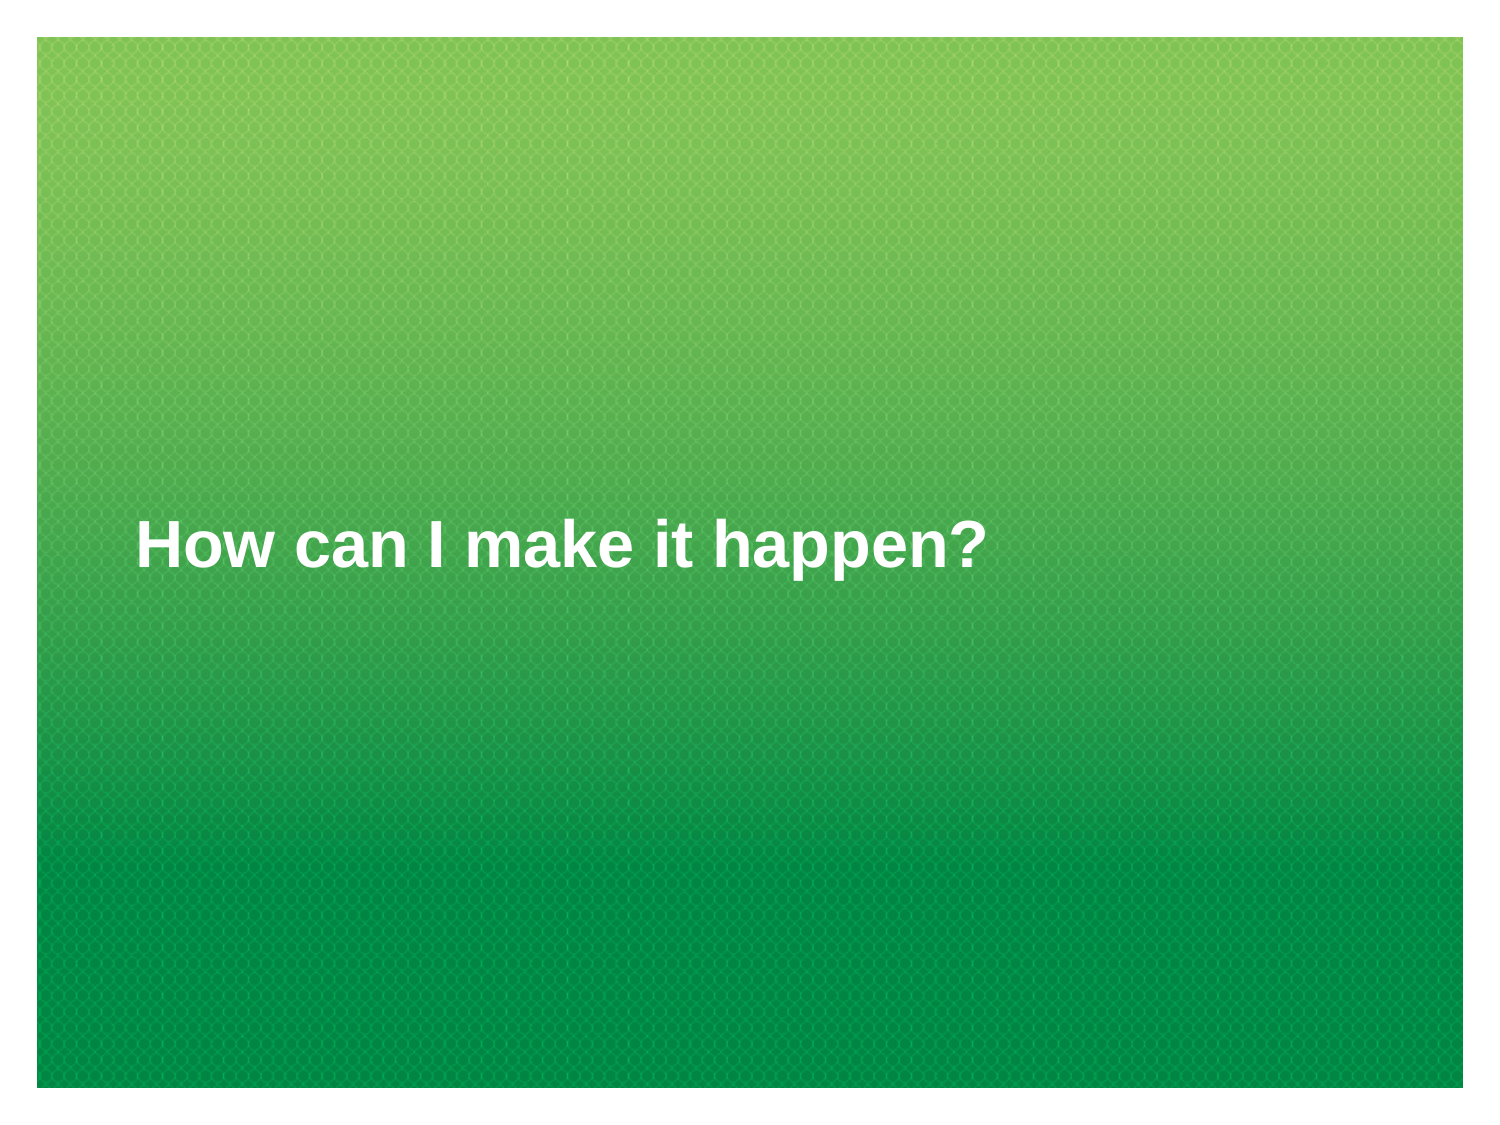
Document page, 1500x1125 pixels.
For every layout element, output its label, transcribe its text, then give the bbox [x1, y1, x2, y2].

title How can I make it happen? [135, 450, 1369, 638]
picture [37, 37, 1463, 1088]
